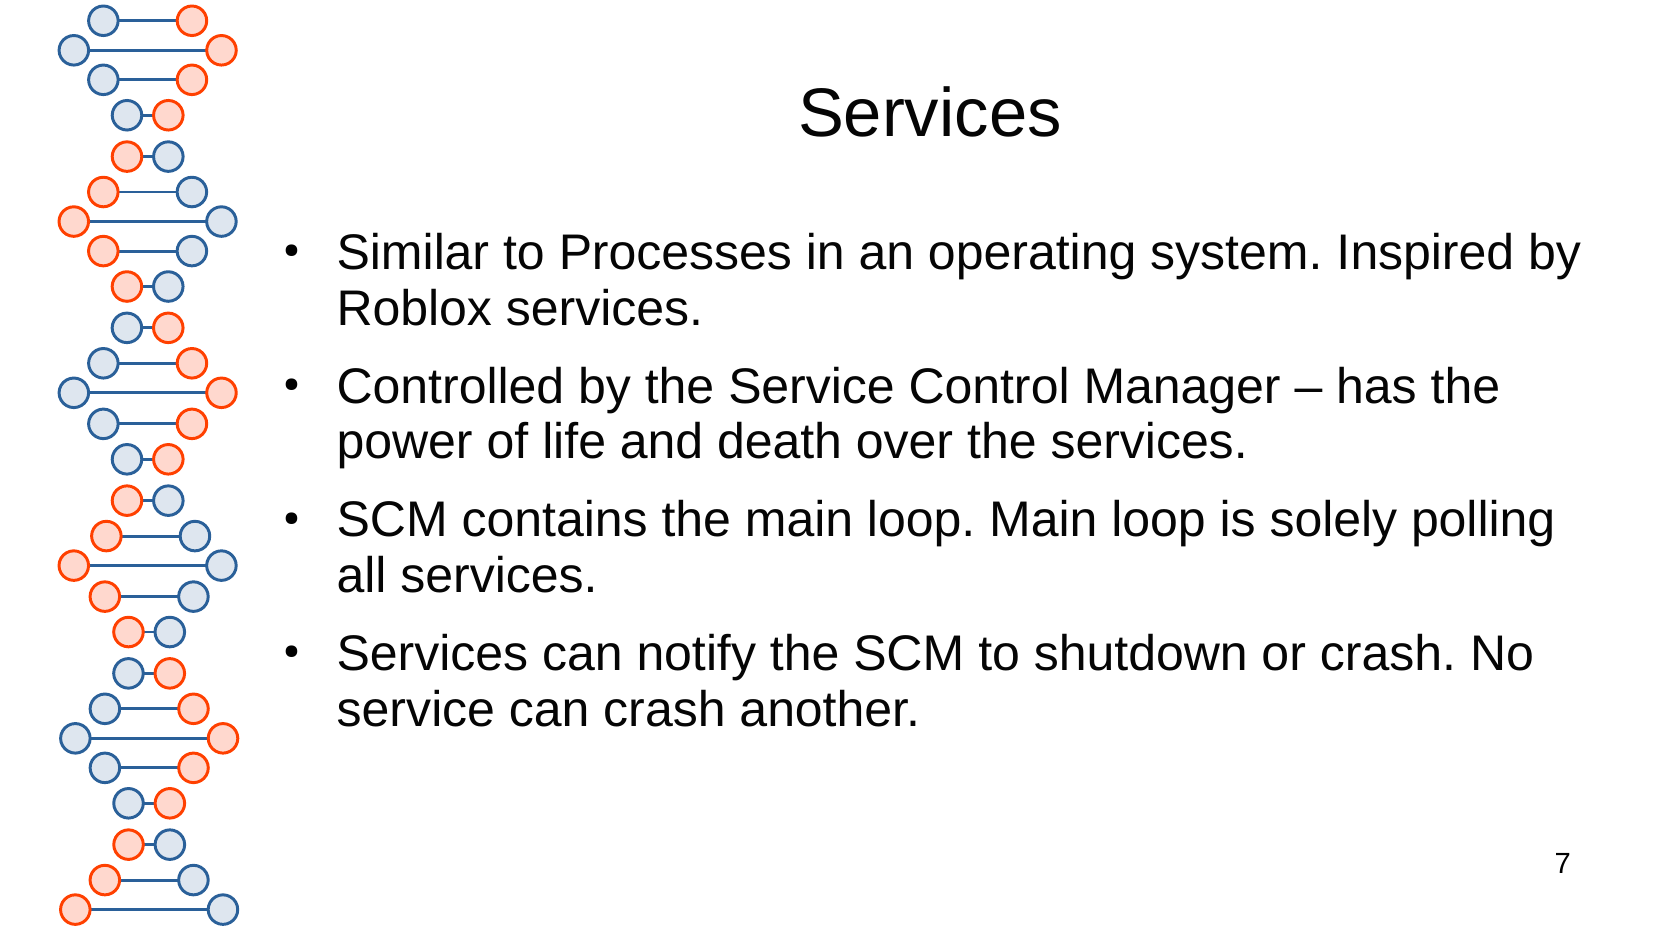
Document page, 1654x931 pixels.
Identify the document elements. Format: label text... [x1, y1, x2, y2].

list Similar to Processes in an operating system. Inspired by Roblox services. Controlled by the Service Control Manager – has the power of life and death over the services. SCM contains the main loop. Main loop is solely polling all services. Services can notify the SCM to shutdown or crash. No service can crash another. [265, 224, 1595, 764]
title Services [265, 35, 1595, 189]
